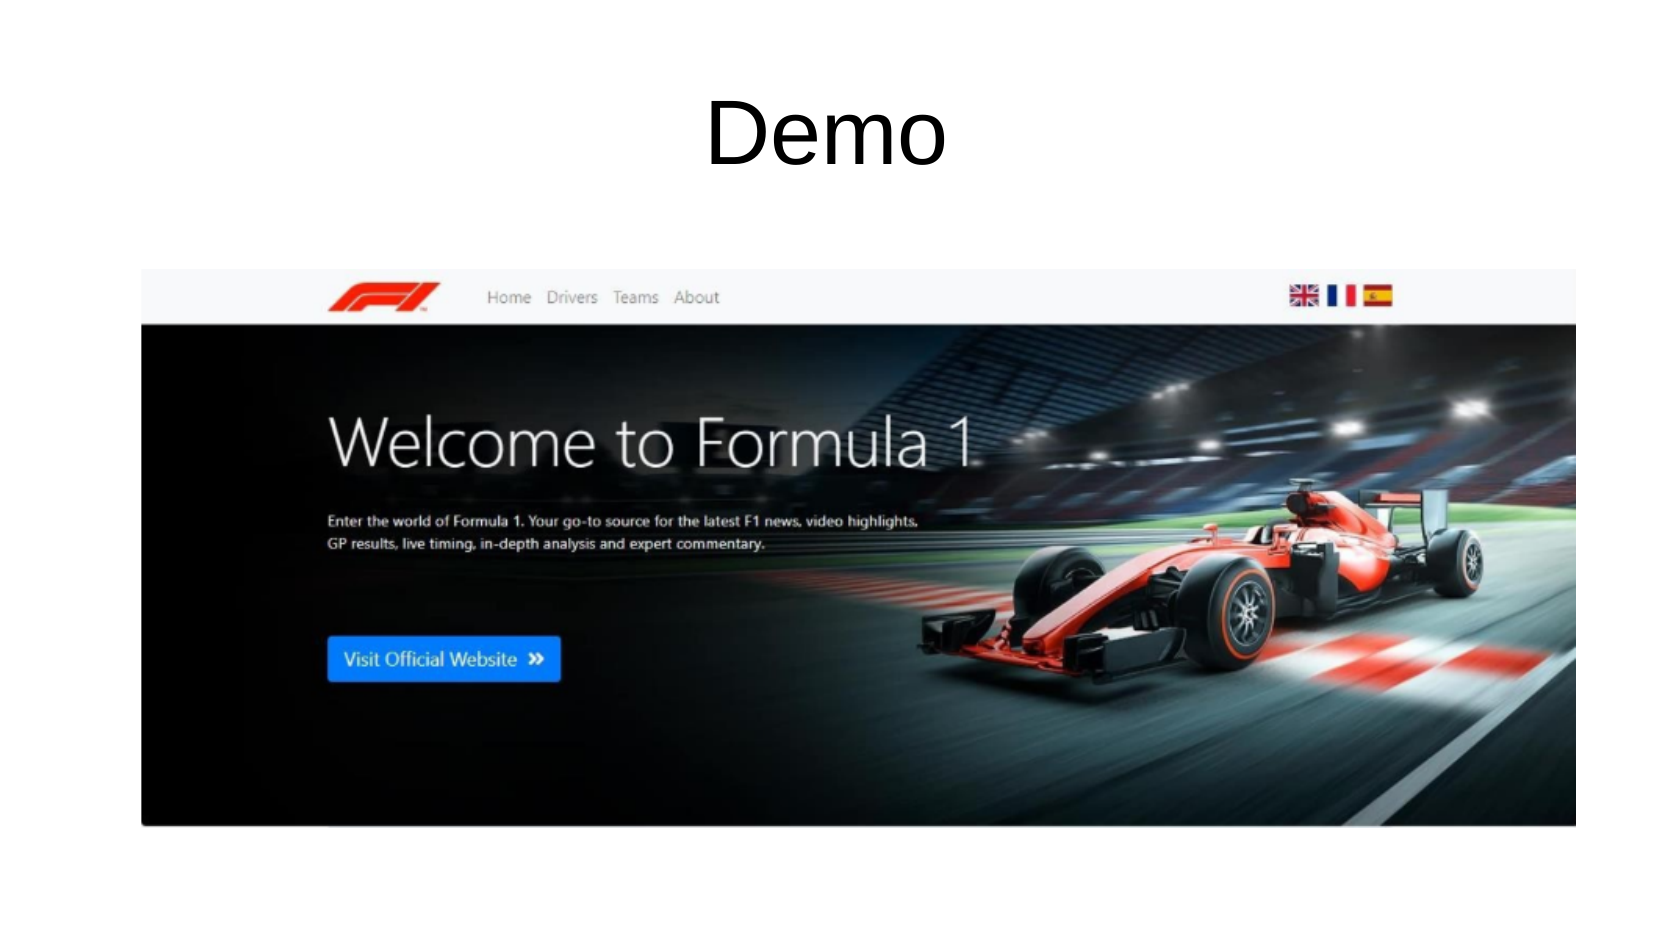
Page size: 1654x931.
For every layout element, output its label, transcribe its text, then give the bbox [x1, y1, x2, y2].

picture [140, 269, 1576, 828]
title Demo [0, 54, 1654, 211]
